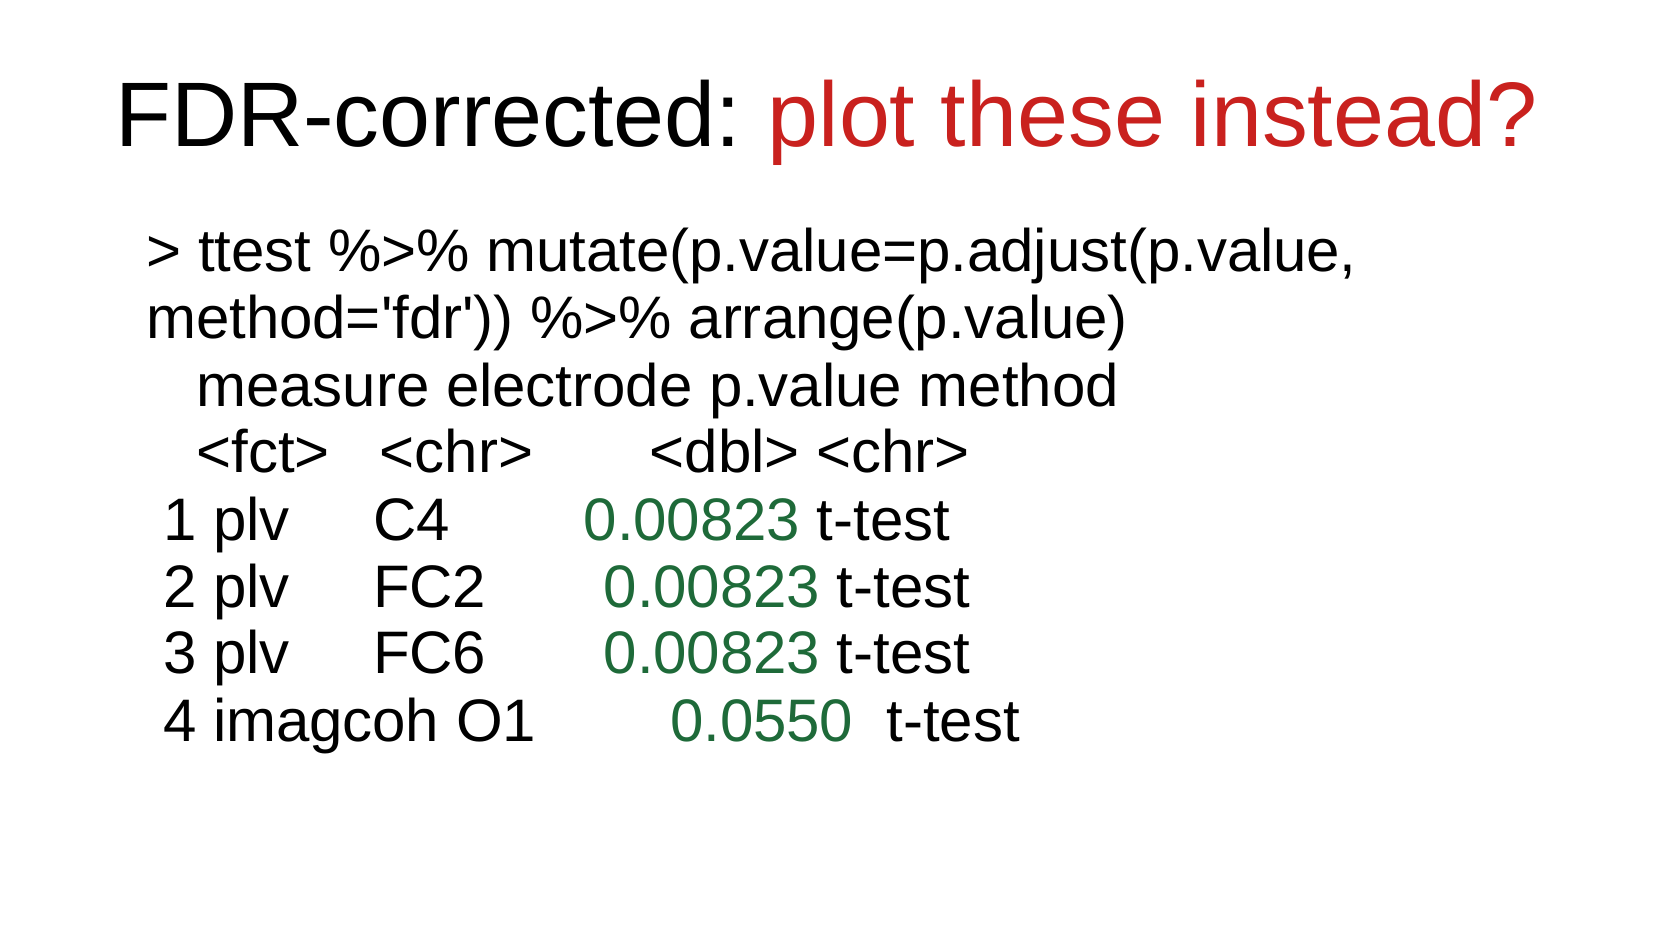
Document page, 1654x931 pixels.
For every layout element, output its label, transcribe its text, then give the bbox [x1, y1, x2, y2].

list > ttest %>% mutate(p.value=p.adjust(p.value, method='fdr')) %>% arrange(p.value) measure electrode p.value method <fct> <chr> <dbl> <chr> 1 plv C4 0.00823 t-test 2 plv FC2 0.00823 t-test 3 plv FC6 0.00823 t-test 4 imagcoh O1 0.0550 t-test [82, 217, 1571, 758]
title FDR-corrected: plot these instead? [82, 37, 1571, 193]
